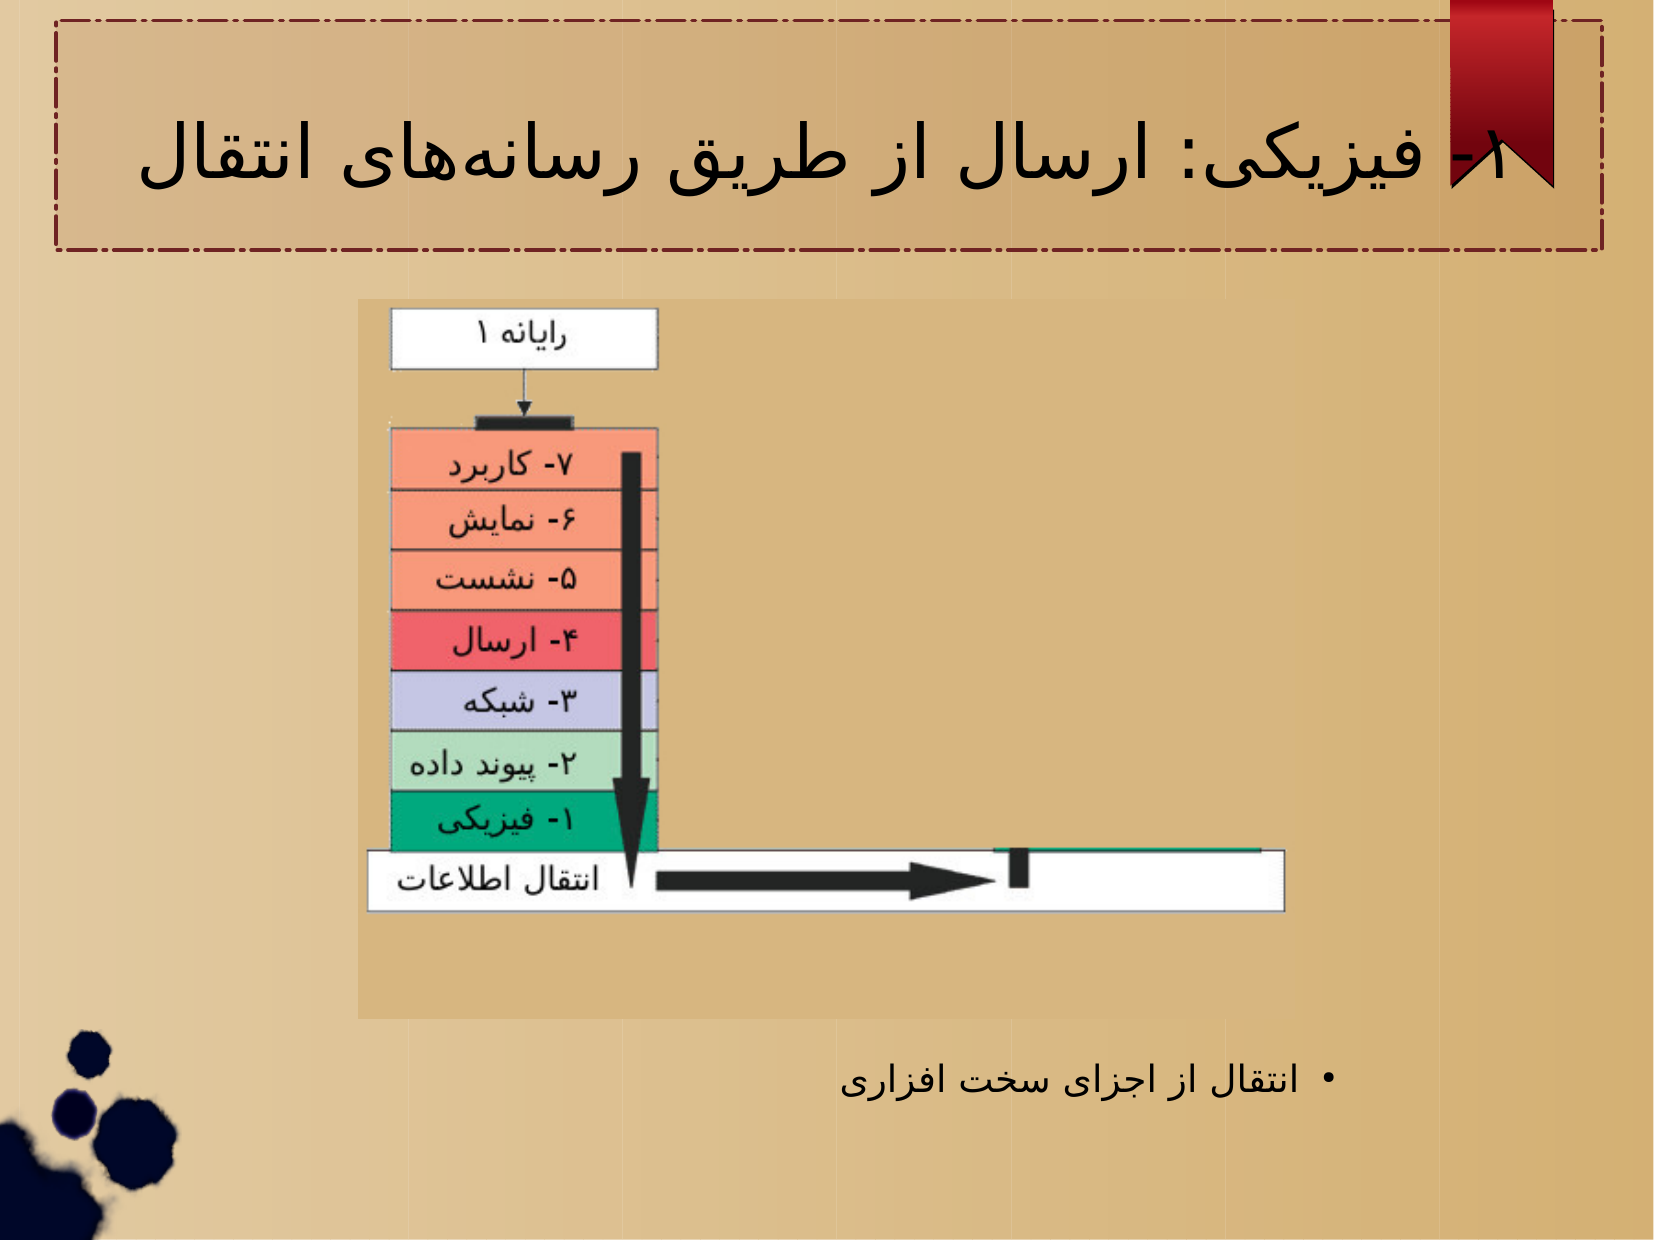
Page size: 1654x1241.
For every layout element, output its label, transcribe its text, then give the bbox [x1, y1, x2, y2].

text_box انتقال از اجزای سخت افزاری [300, 1050, 1351, 1109]
title ۱- فیزیکی: ارسال از طریق رسانه‌های انتقال [82, 49, 1571, 257]
picture [358, 299, 1295, 1019]
